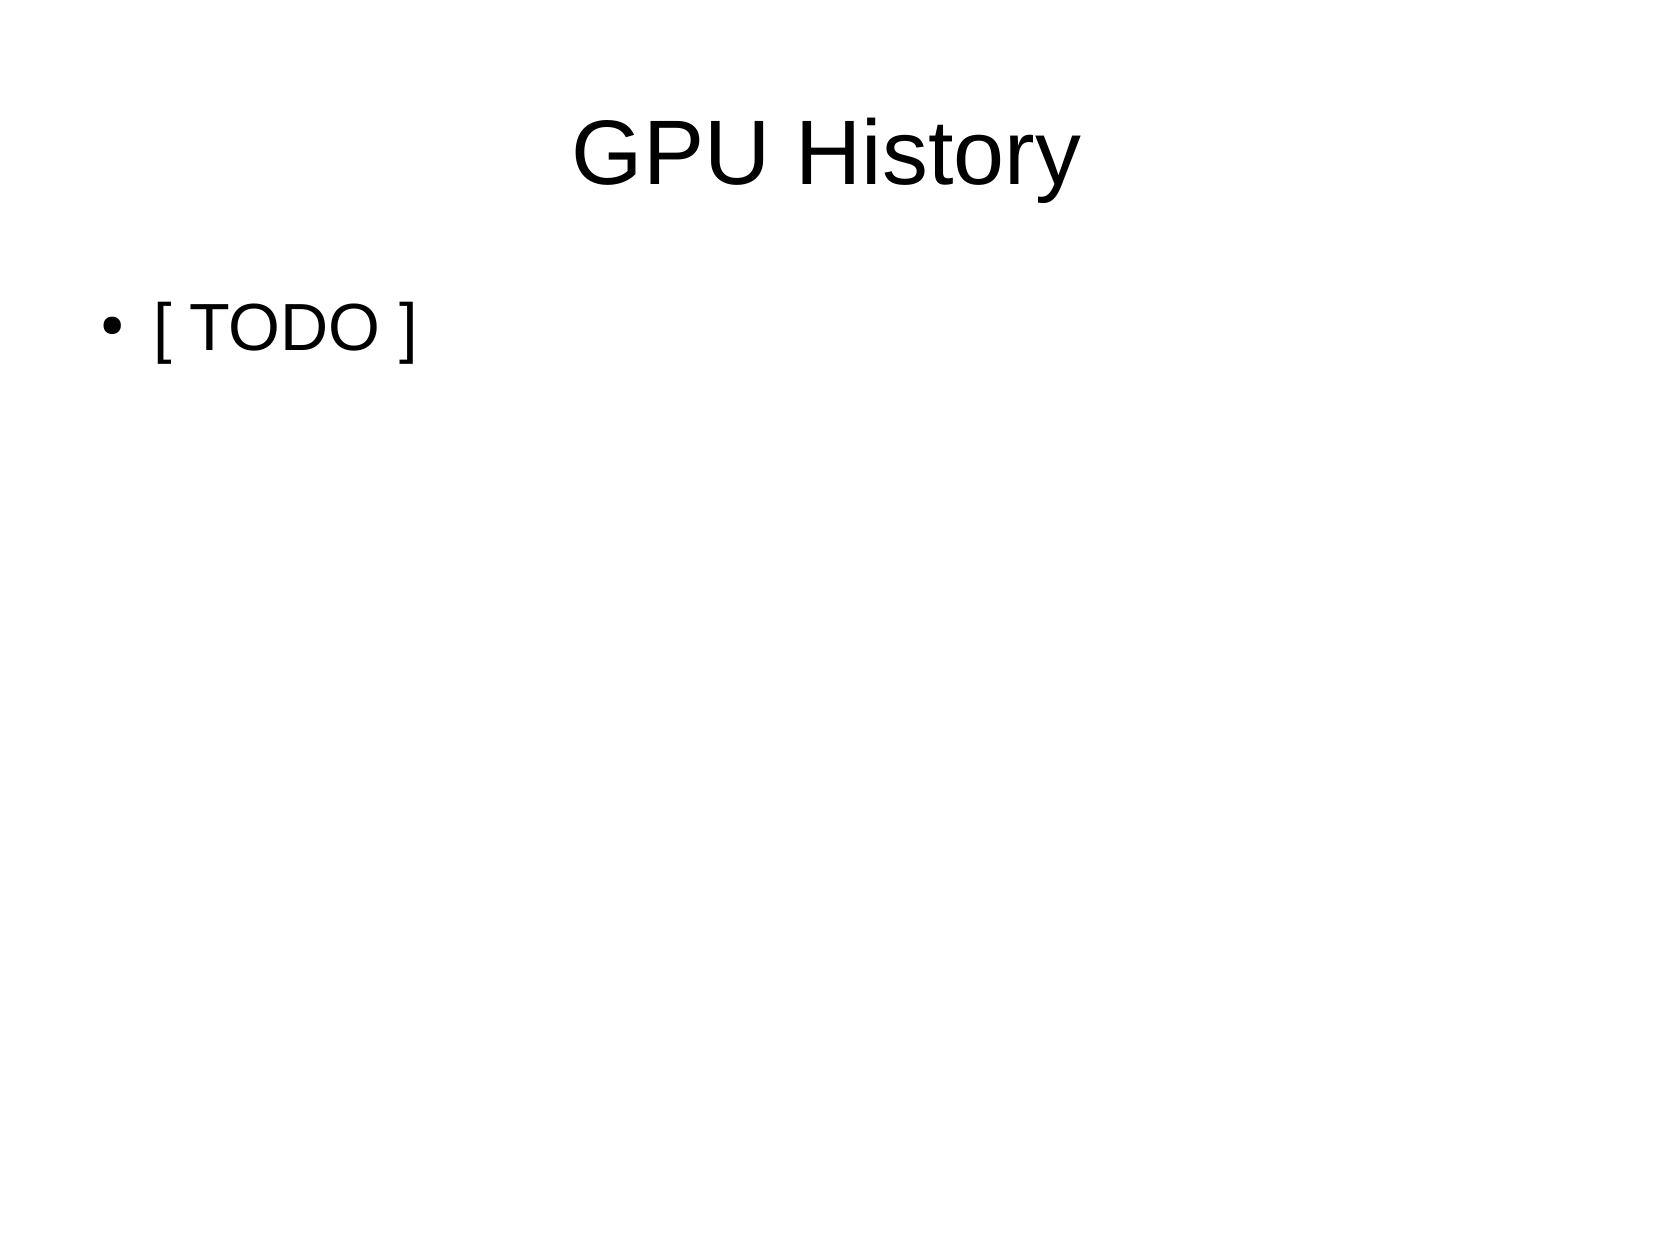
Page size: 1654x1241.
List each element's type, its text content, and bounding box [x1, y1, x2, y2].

list [ TODO ] [82, 290, 1571, 1010]
title GPU History [82, 49, 1571, 257]
